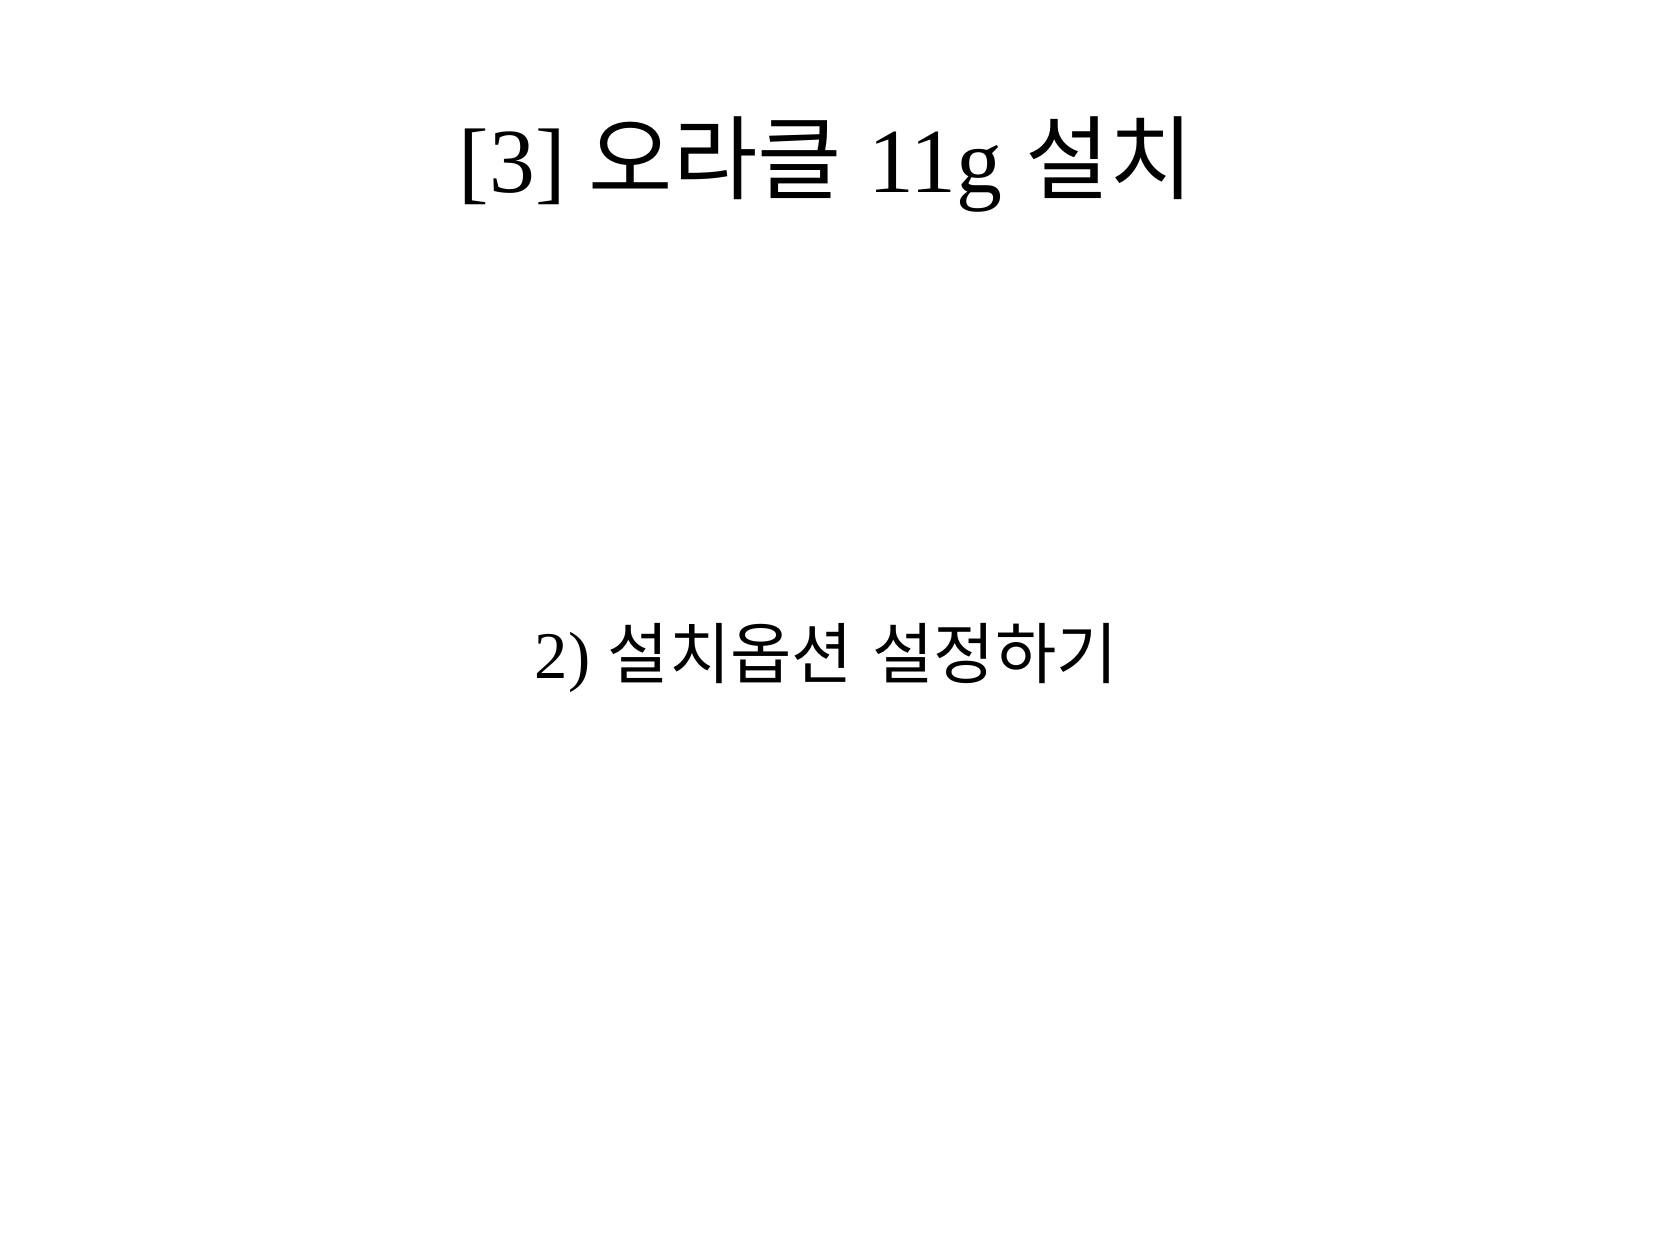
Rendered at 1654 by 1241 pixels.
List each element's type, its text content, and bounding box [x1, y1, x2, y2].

subtitle 2) 설치옵션 설정하기 [82, 290, 1571, 1010]
title [3] 오라클 11g 설치 [82, 49, 1571, 257]
